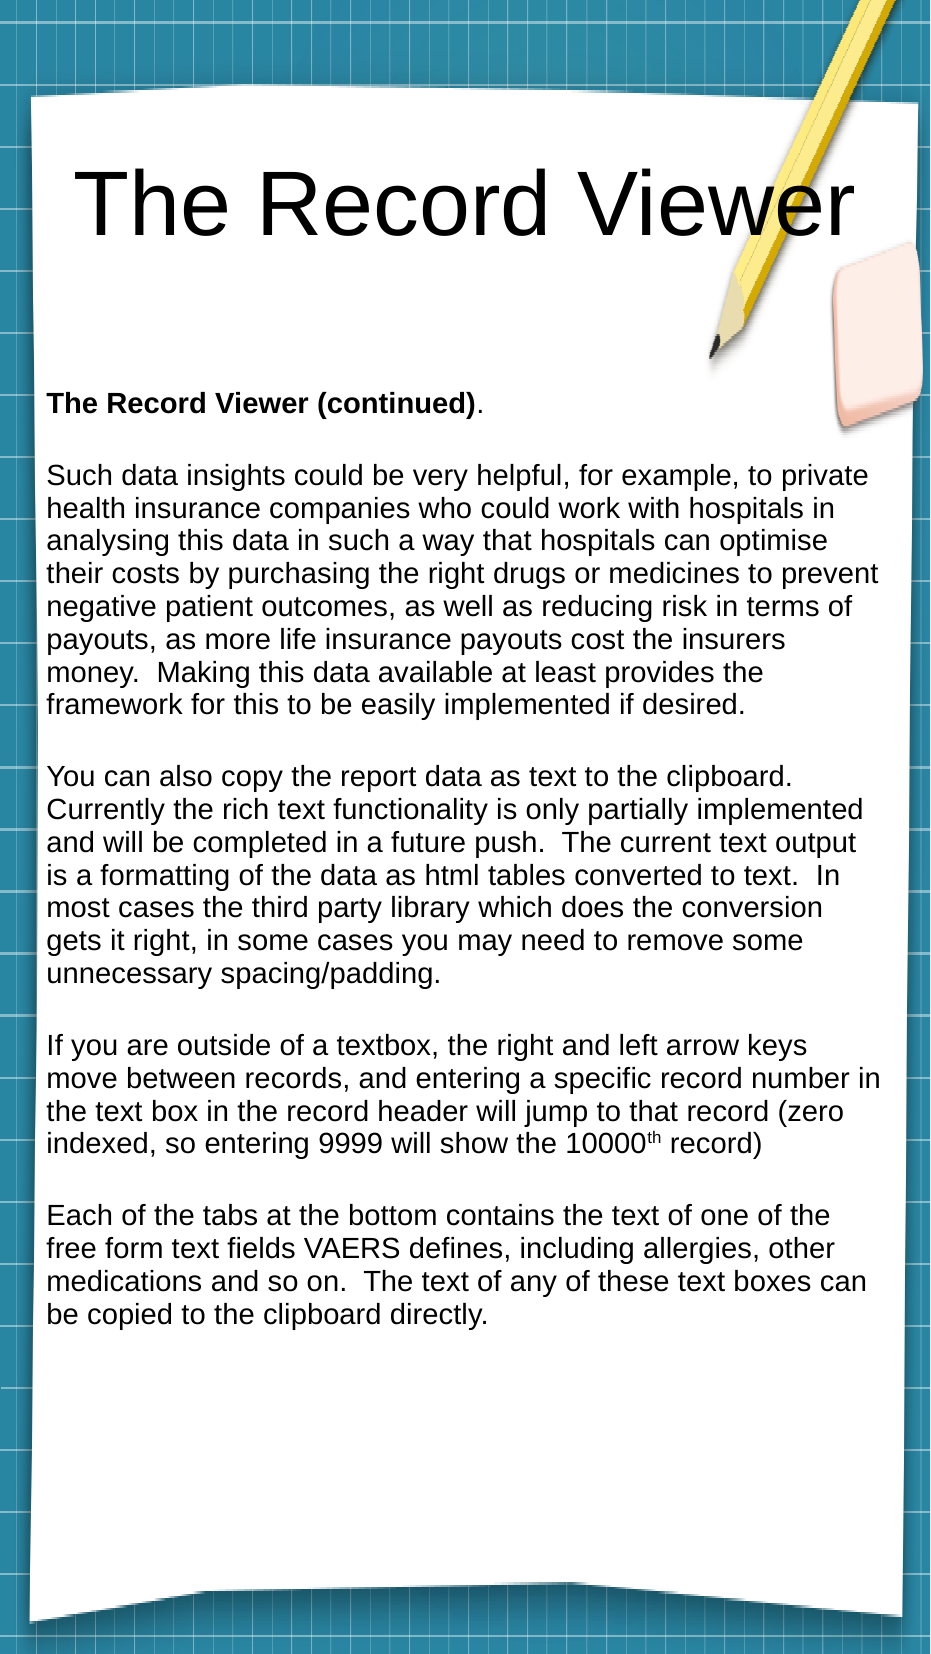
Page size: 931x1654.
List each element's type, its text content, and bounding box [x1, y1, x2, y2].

title The Record Viewer [46, 65, 884, 342]
list The Record Viewer (continued). Such data insights could be very helpful, for example, to private health insurance companies who could work with hospitals in analysing this data in such a way that hospitals can optimise their costs by purchasing the right drugs or medicines to prevent negative patient outcomes, as well as reducing risk in terms of payouts, as more life insurance payouts cost the insurers money. Making this data available at least provides the framework for this to be easily implemented if desired. You can also copy the report data as text to the clipboard. Currently the rich text functionality is only partially implemented and will be completed in a future push. The current text output is a formatting of the data as html tables converted to text. In most cases the third party library which does the conversion gets it right, in some cases you may need to remove some unnecessary spacing/padding. If you are outside of a textbox, the right and left arrow keys move between records, and entering a specific record number in the text box in the record header will jump to that record (zero indexed, so entering 9999 will show the 10000th record) Each of the tabs at the bottom contains the text of one of the free form text fields VAERS defines, including allergies, other medications and so on. The text of any of these text boxes can be copied to the clipboard directly. [46, 386, 884, 1346]
picture [0, 0, 931, 1654]
